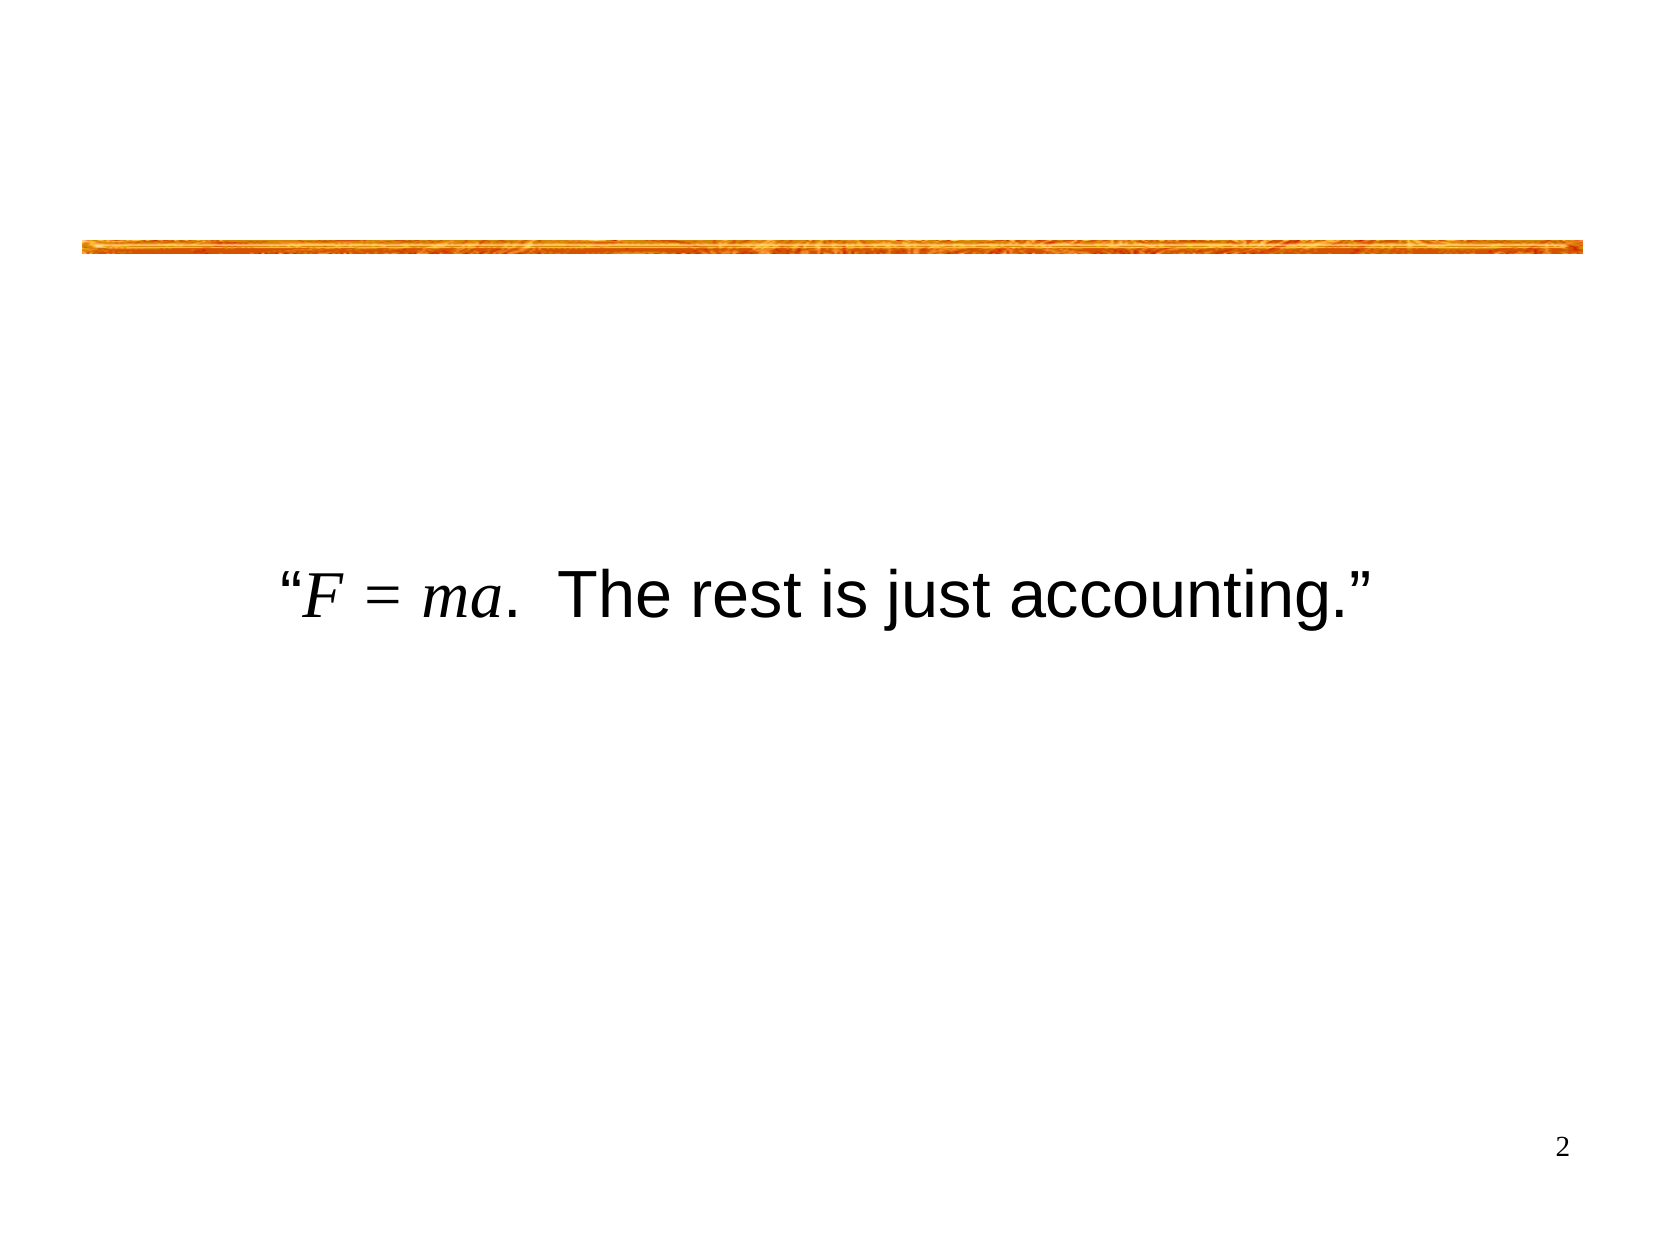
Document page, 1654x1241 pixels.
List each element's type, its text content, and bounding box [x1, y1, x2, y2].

subtitle “F = ma. The rest is just accounting.” [82, 297, 1571, 938]
picture [82, 240, 1583, 254]
